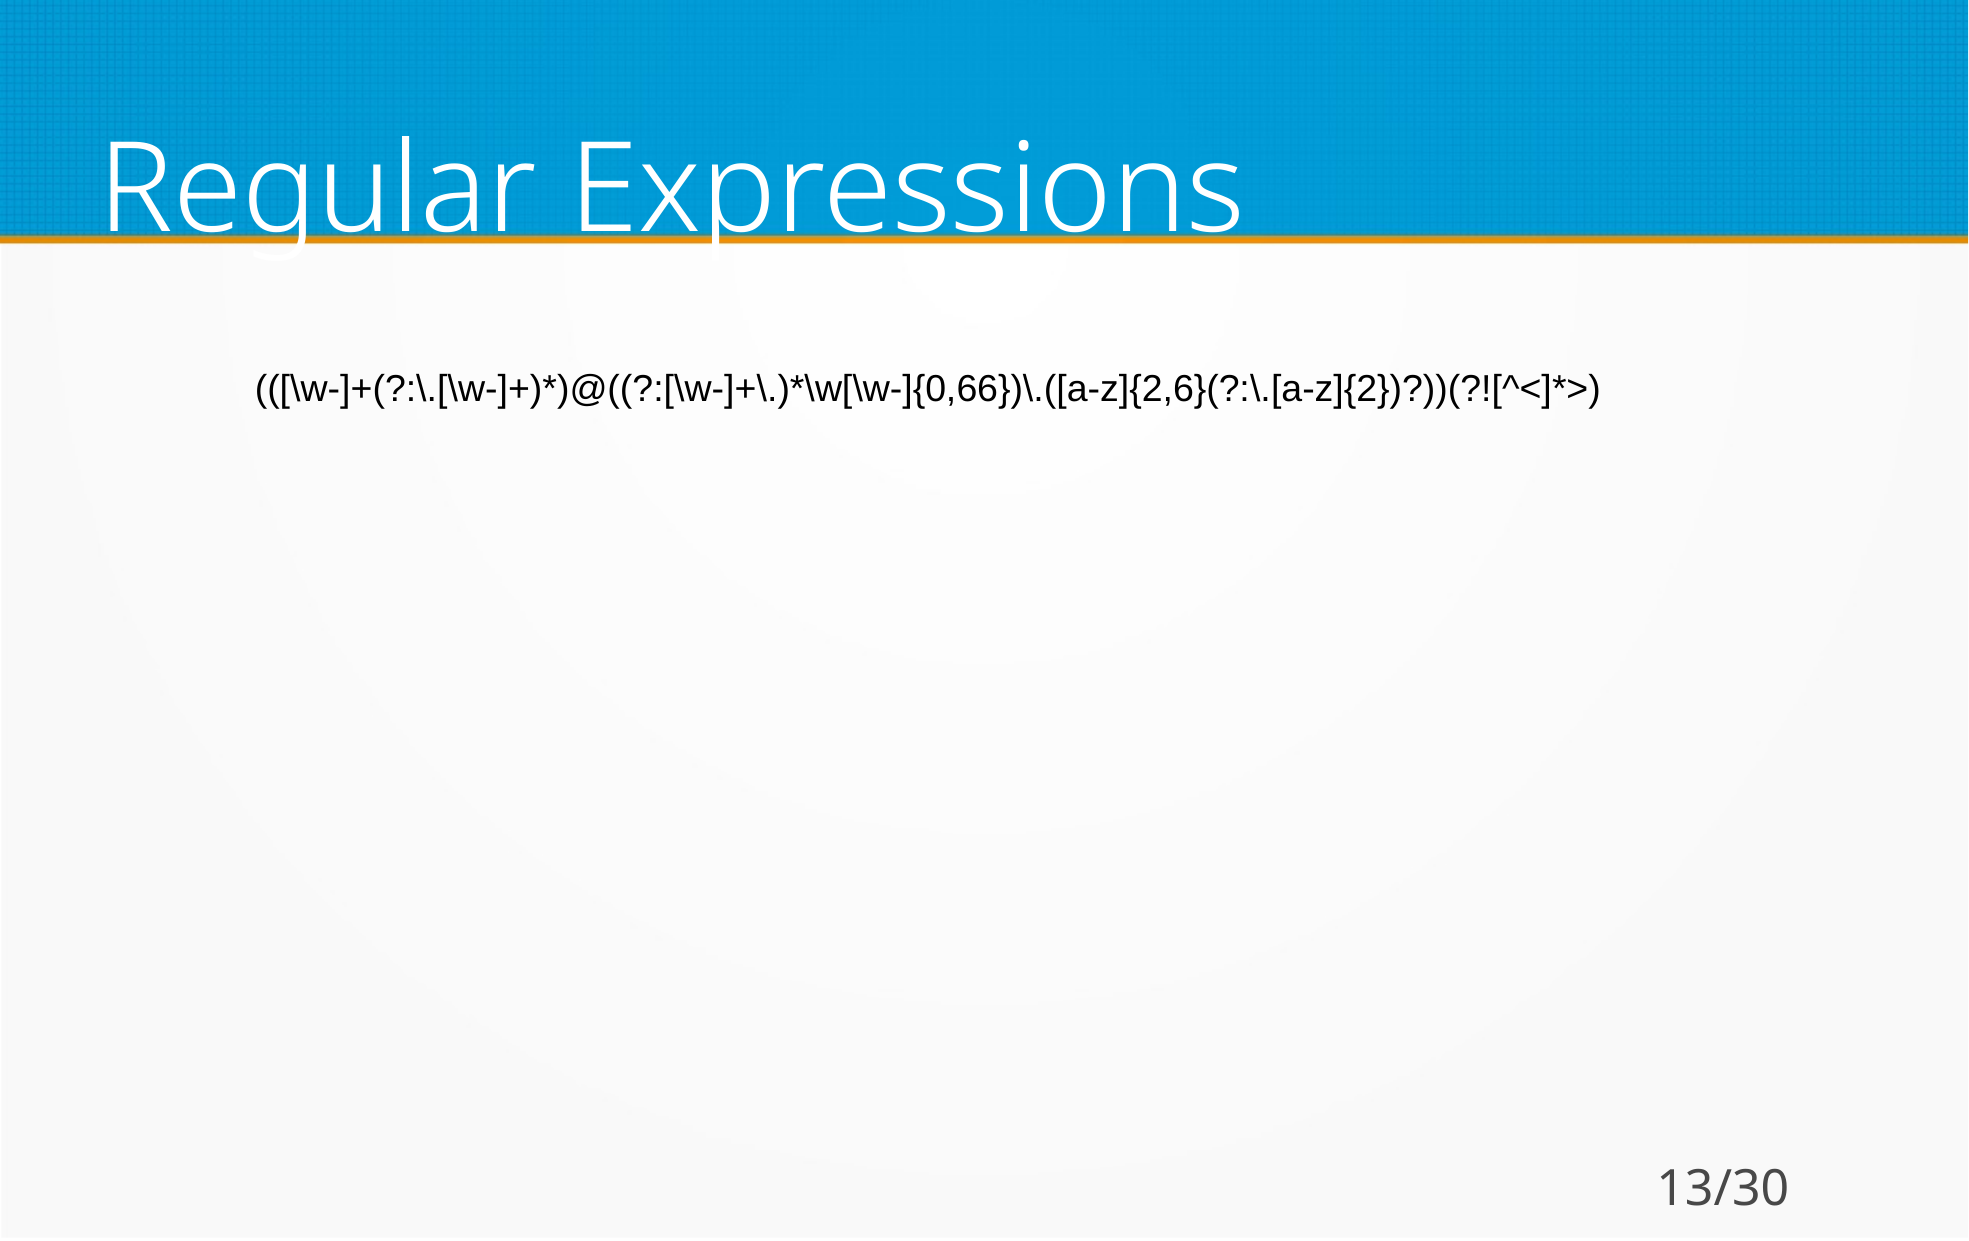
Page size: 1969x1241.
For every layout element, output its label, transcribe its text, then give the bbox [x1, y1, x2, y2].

title Regular Expressions [98, 49, 1870, 257]
picture [0, 233, 1969, 1241]
text_box (([\w-]+(?:\.[\w-]+)*)@((?:[\w-]+\.)*\w[\w-]{0,66})\.([a-z]{2,6}(?:\.[a-z]{2})?))(?![^<]*>) [240, 360, 1771, 459]
